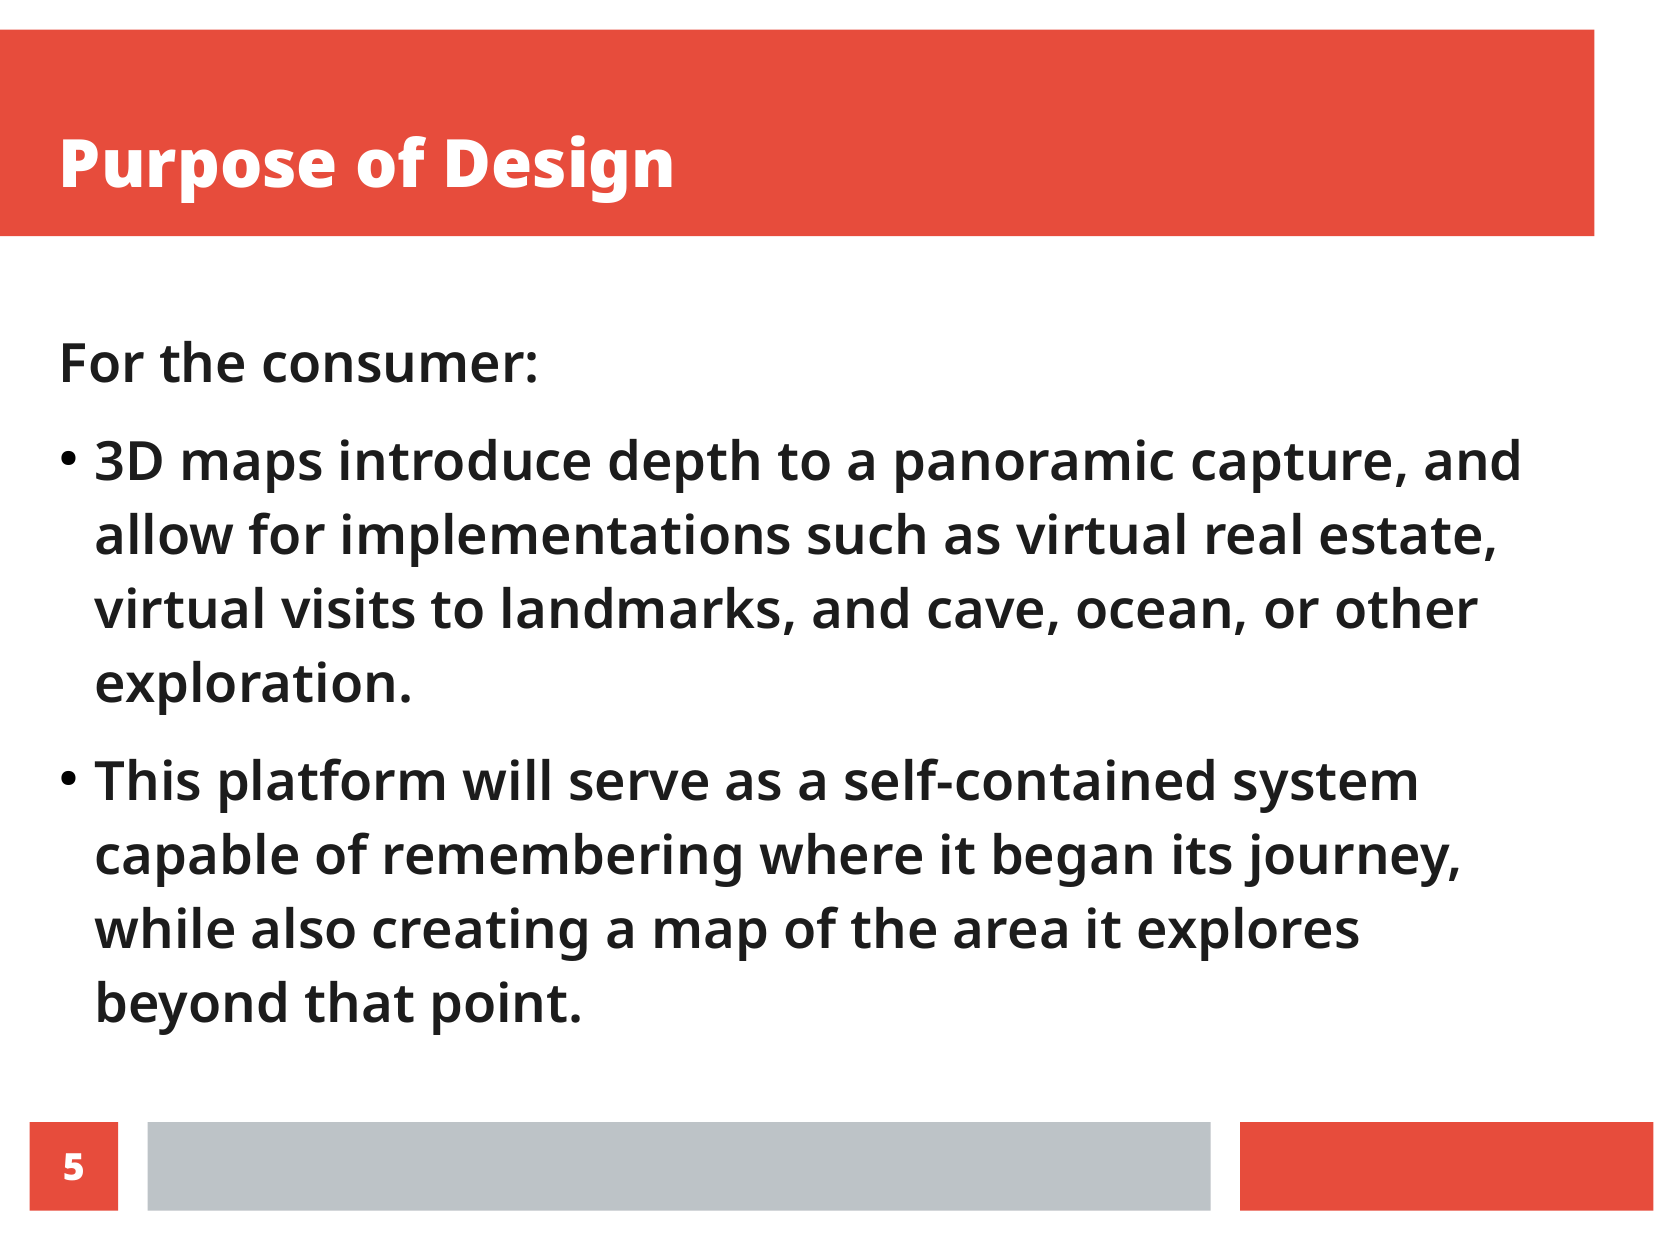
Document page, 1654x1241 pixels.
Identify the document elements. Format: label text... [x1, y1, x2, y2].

title Purpose of Design [59, 59, 1595, 207]
list For the consumer: 3D maps introduce depth to a panoramic capture, and allow for implementations such as virtual real estate, virtual visits to landmarks, and cave, ocean, or other exploration. This platform will serve as a self-contained system capable of remembering where it began its journey, while also creating a map of the area it explores beyond that point. [59, 324, 1565, 1093]
